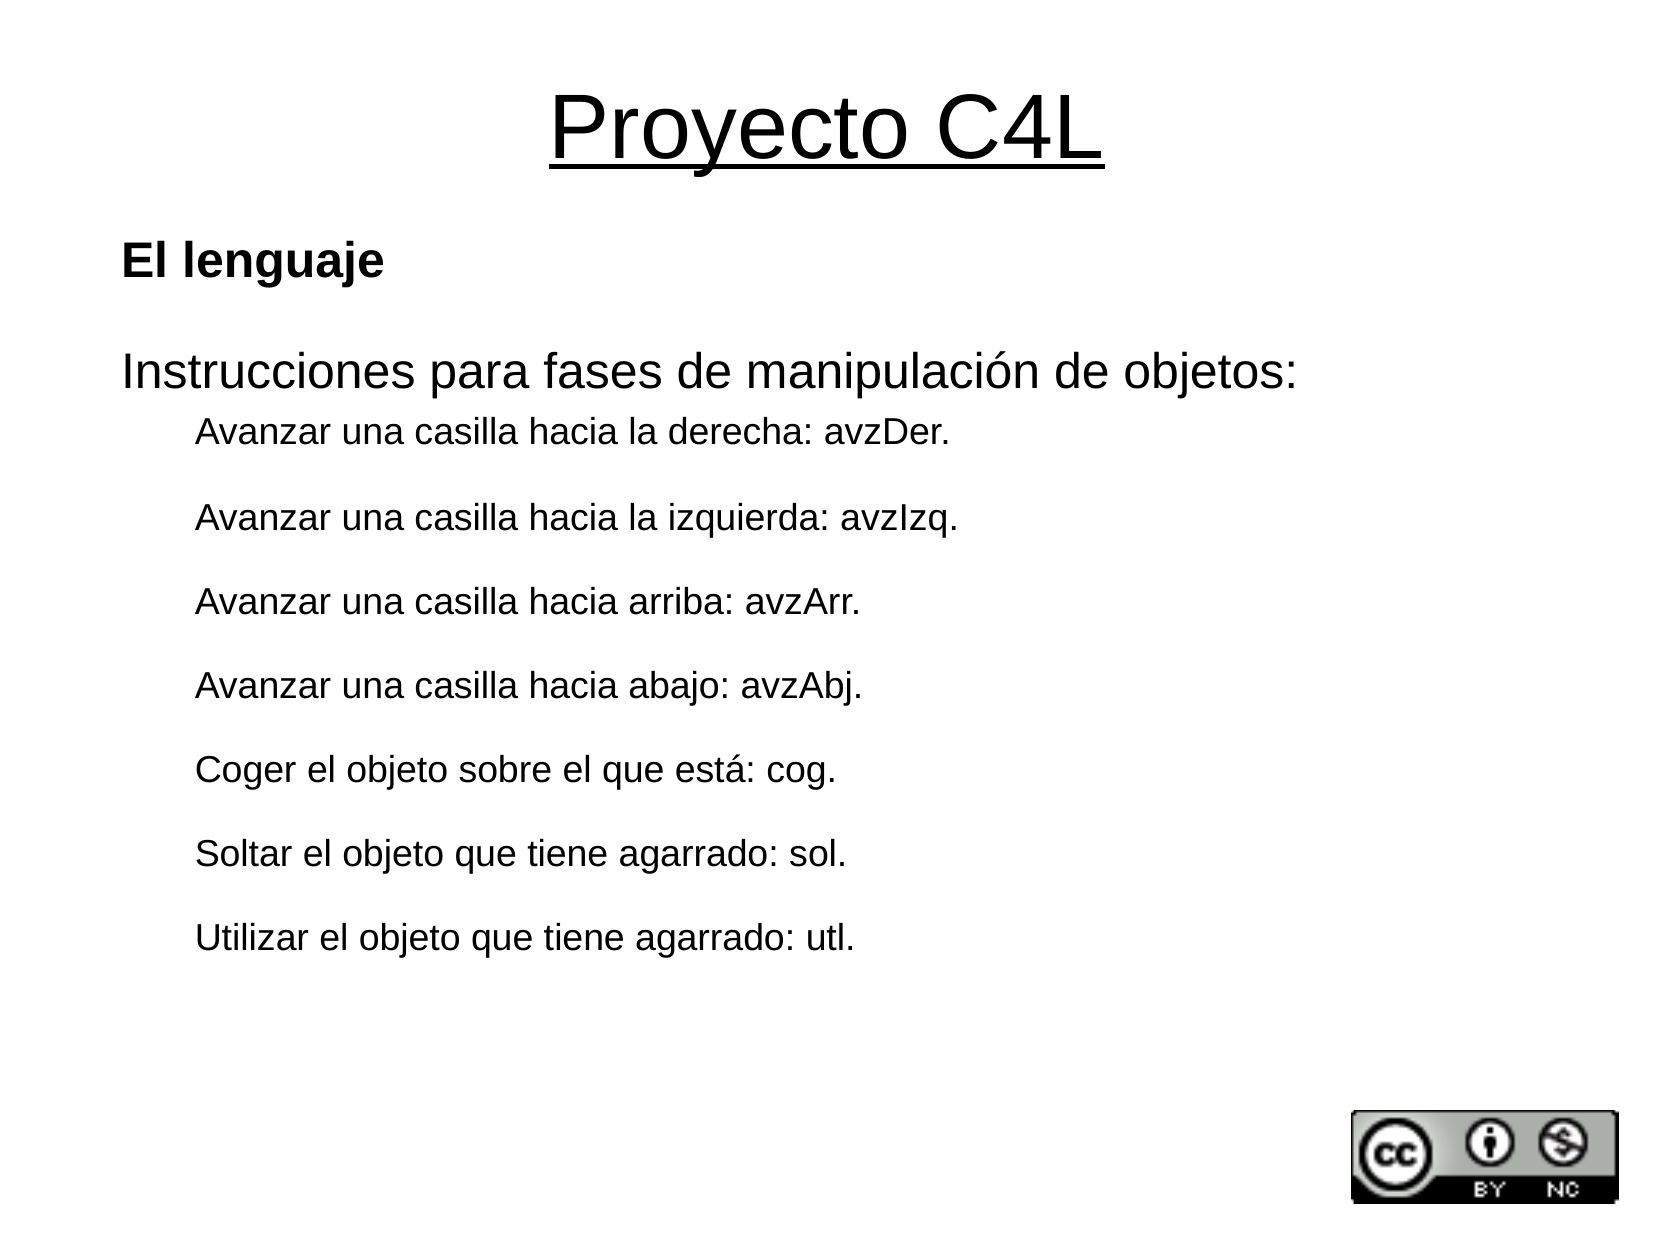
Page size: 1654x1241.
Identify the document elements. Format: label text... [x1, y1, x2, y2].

title Proyecto C4L [82, 23, 1571, 231]
picture [1351, 1110, 1619, 1204]
text_box El lenguaje Instrucciones para fases de manipulación de objetos: Avanzar una casilla hacia la derecha: avzDer. Avanzar una casilla hacia la izquierda: avzIzq. Avanzar una casilla hacia arriba: avzArr. Avanzar una casilla hacia abajo: avzAbj. Coger el objeto sobre el que está: cog. Soltar el objeto que tiene agarrado: sol. Utilizar el objeto que tiene agarrado: utl. [106, 224, 1560, 1022]
